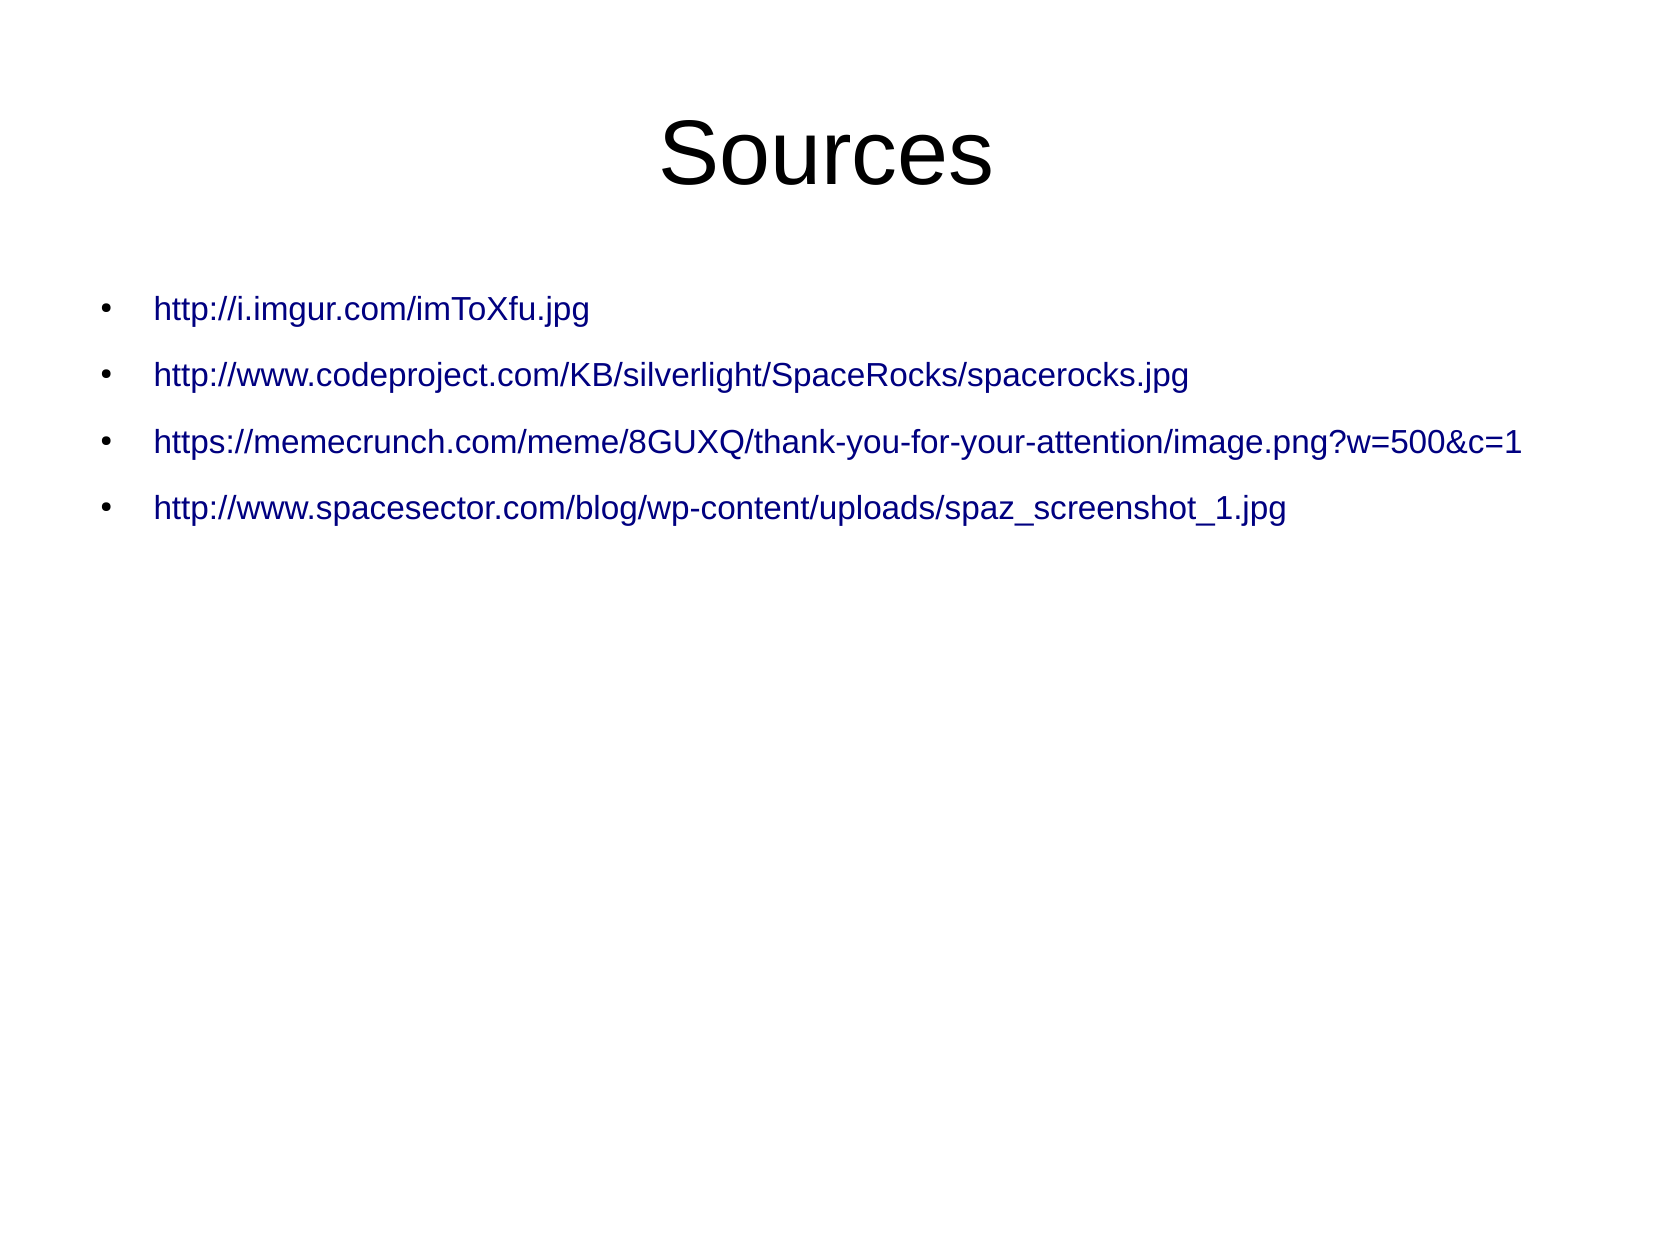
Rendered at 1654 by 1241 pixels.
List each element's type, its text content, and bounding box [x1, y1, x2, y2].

list http://i.imgur.com/imToXfu.jpg http://www.codeproject.com/KB/silverlight/SpaceRocks/spacerocks.jpg https://memecrunch.com/meme/8GUXQ/thank-you-for-your-attention/image.png?w=500&c=1 http://www.spacesector.com/blog/wp-content/uploads/spaz_screenshot_1.jpg [82, 290, 1571, 1010]
title Sources [82, 49, 1571, 257]
